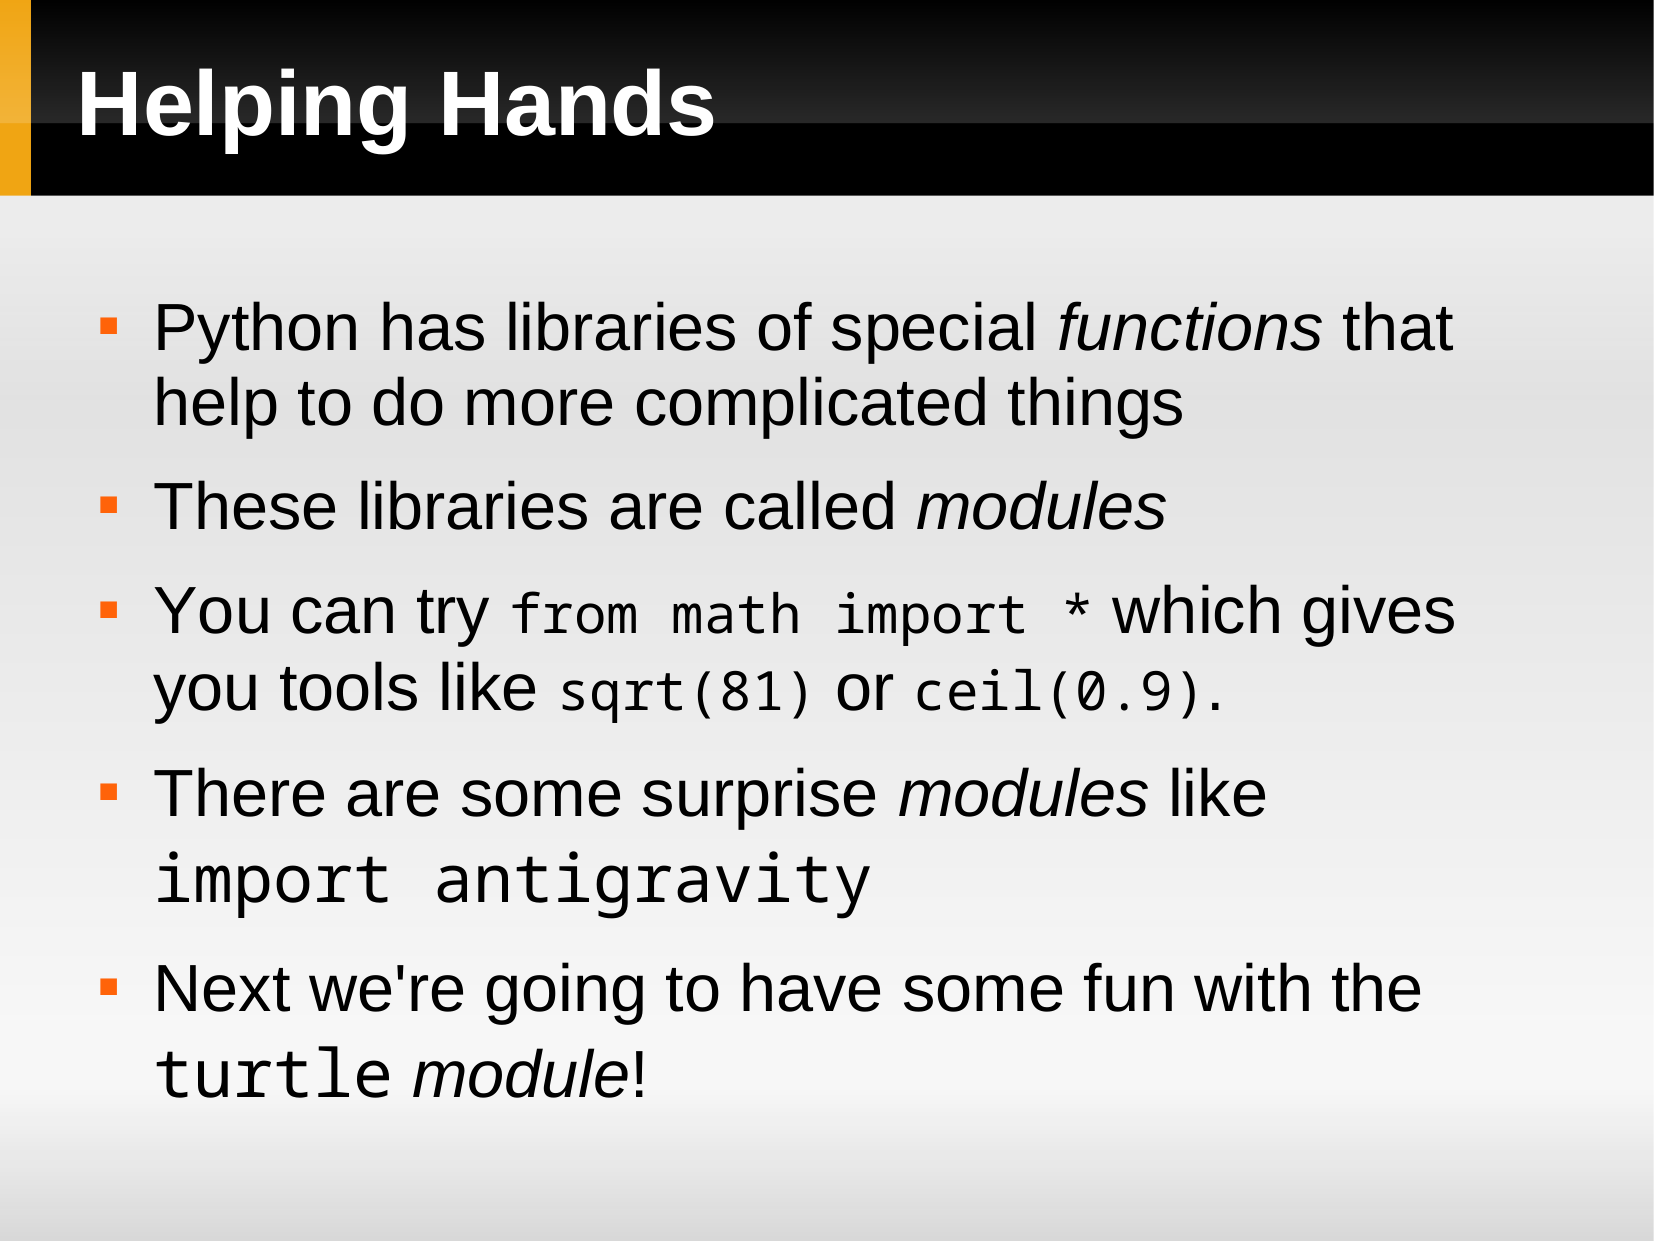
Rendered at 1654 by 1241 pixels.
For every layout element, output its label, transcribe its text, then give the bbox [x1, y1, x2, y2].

list Python has libraries of special functions that help to do more complicated things These libraries are called modules You can try from math import * which gives you tools like sqrt(81) or ceil(0.9). There are some surprise modules like import antigravity Next we're going to have some fun with the turtle module! [82, 290, 1571, 1109]
picture [0, 0, 1654, 1241]
title Helping Hands [76, 0, 1565, 208]
